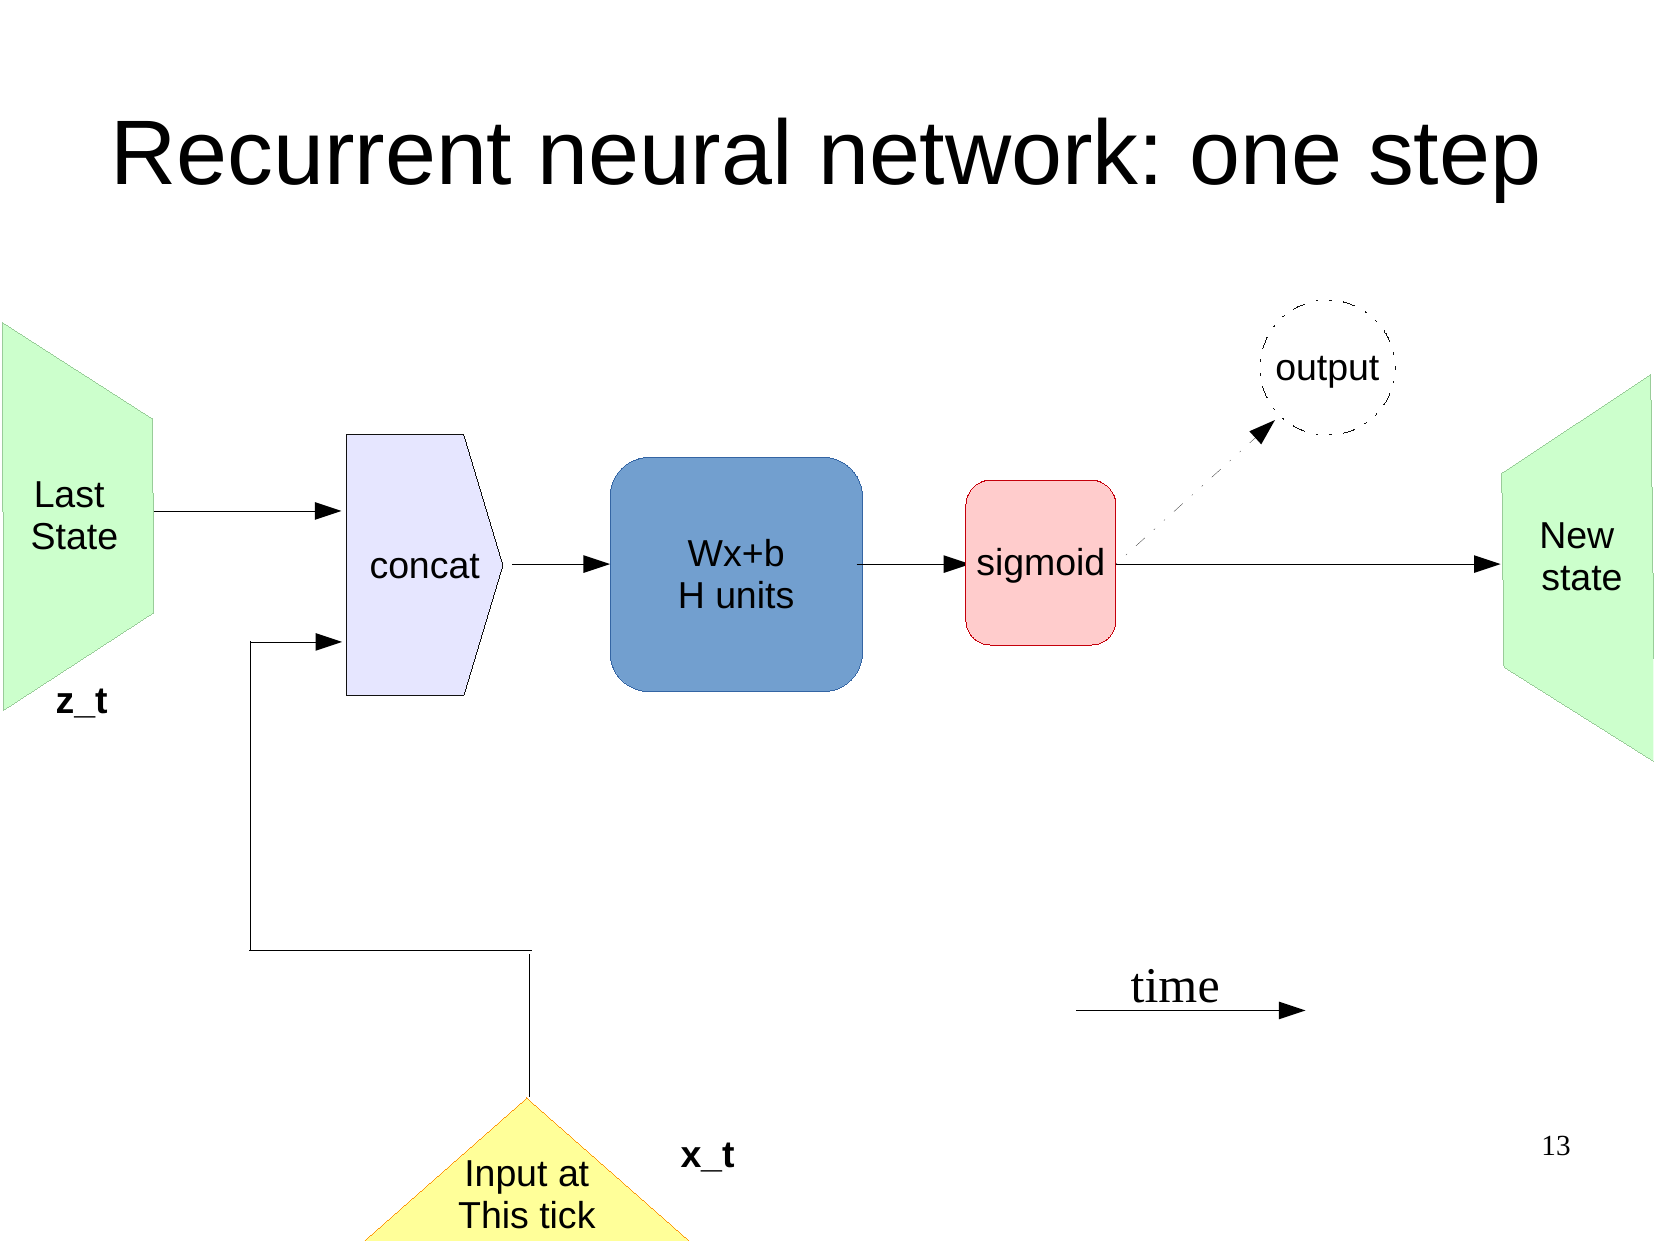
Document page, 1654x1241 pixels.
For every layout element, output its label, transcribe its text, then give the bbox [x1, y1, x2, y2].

text_box concat [346, 434, 503, 696]
text_box New state [1483, 507, 1654, 606]
title Recurrent neural network: one step [82, 49, 1571, 257]
text_box output [1260, 300, 1396, 436]
text_box [1503, 606, 1654, 762]
text_box x_t [665, 1125, 750, 1183]
text_box Wx+b H units [610, 457, 863, 692]
text_box sigmoid [965, 480, 1116, 646]
text_box [3, 649, 98, 711]
text_box [1501, 374, 1653, 507]
text_box time [1115, 957, 1235, 1014]
text_box Input at This tick [364, 1097, 690, 1241]
text_box z_t [13, 672, 151, 729]
text_box Last State [0, 466, 169, 649]
text_box [2, 322, 153, 466]
